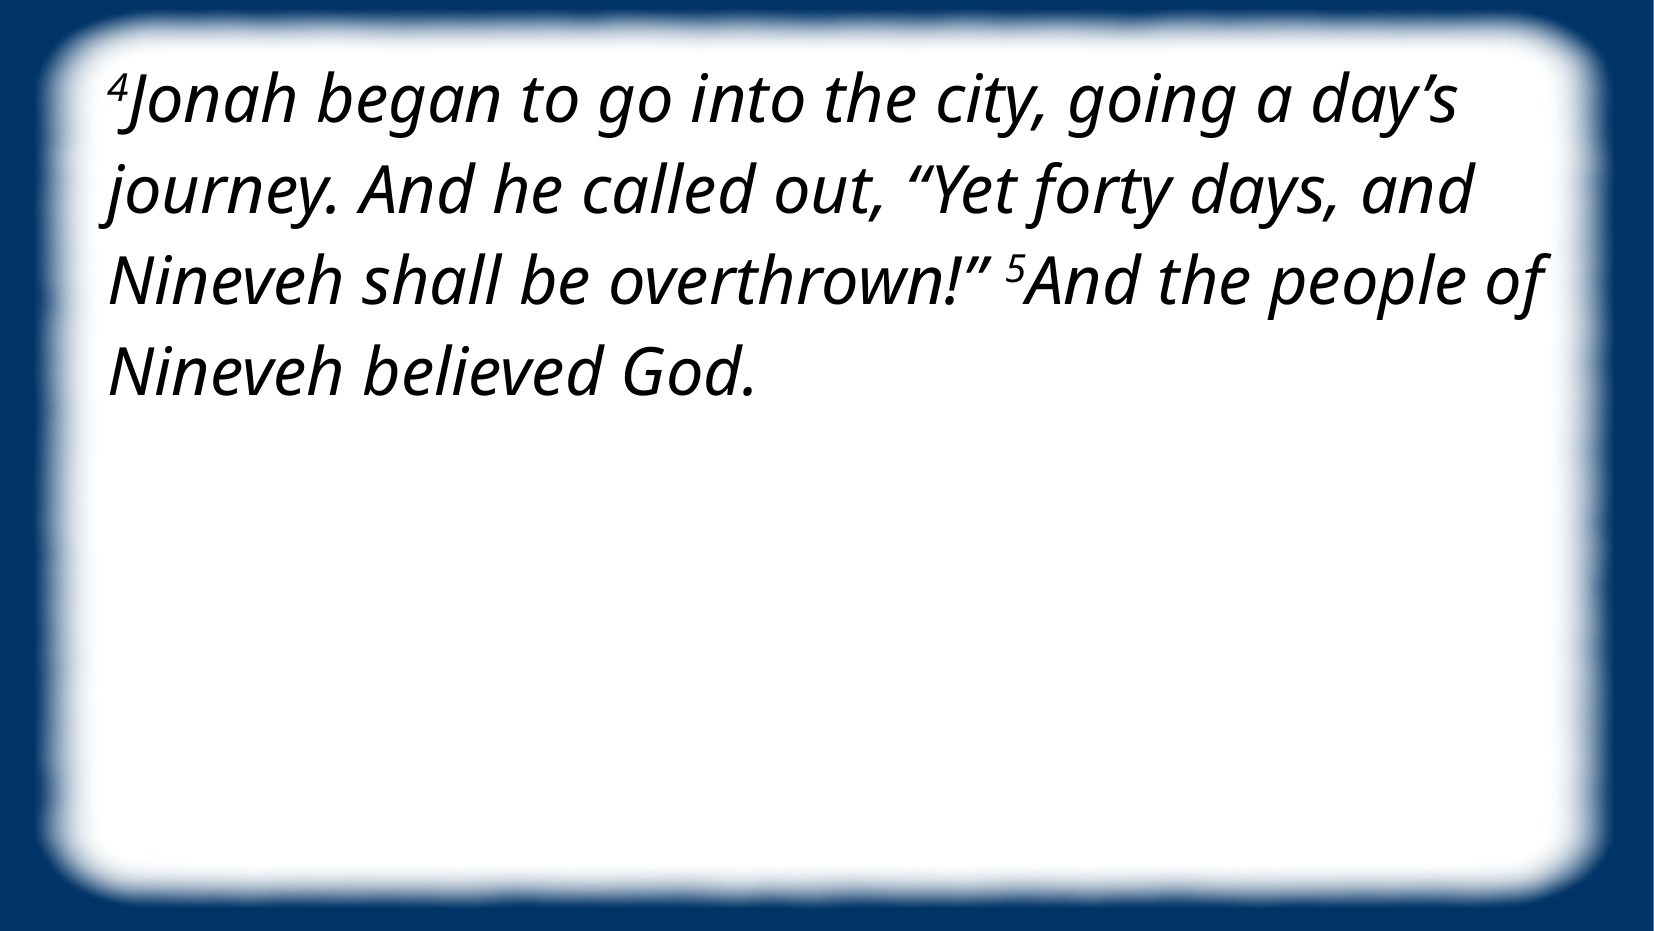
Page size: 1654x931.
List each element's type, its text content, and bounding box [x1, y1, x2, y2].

picture [0, 0, 1654, 931]
text_box 4Jonah began to go into the city, going a day’s journey. And he called out, “Yet forty days, and Nineveh shall be overthrown!” 5And the people of Nineveh believed God. [92, 44, 1563, 592]
